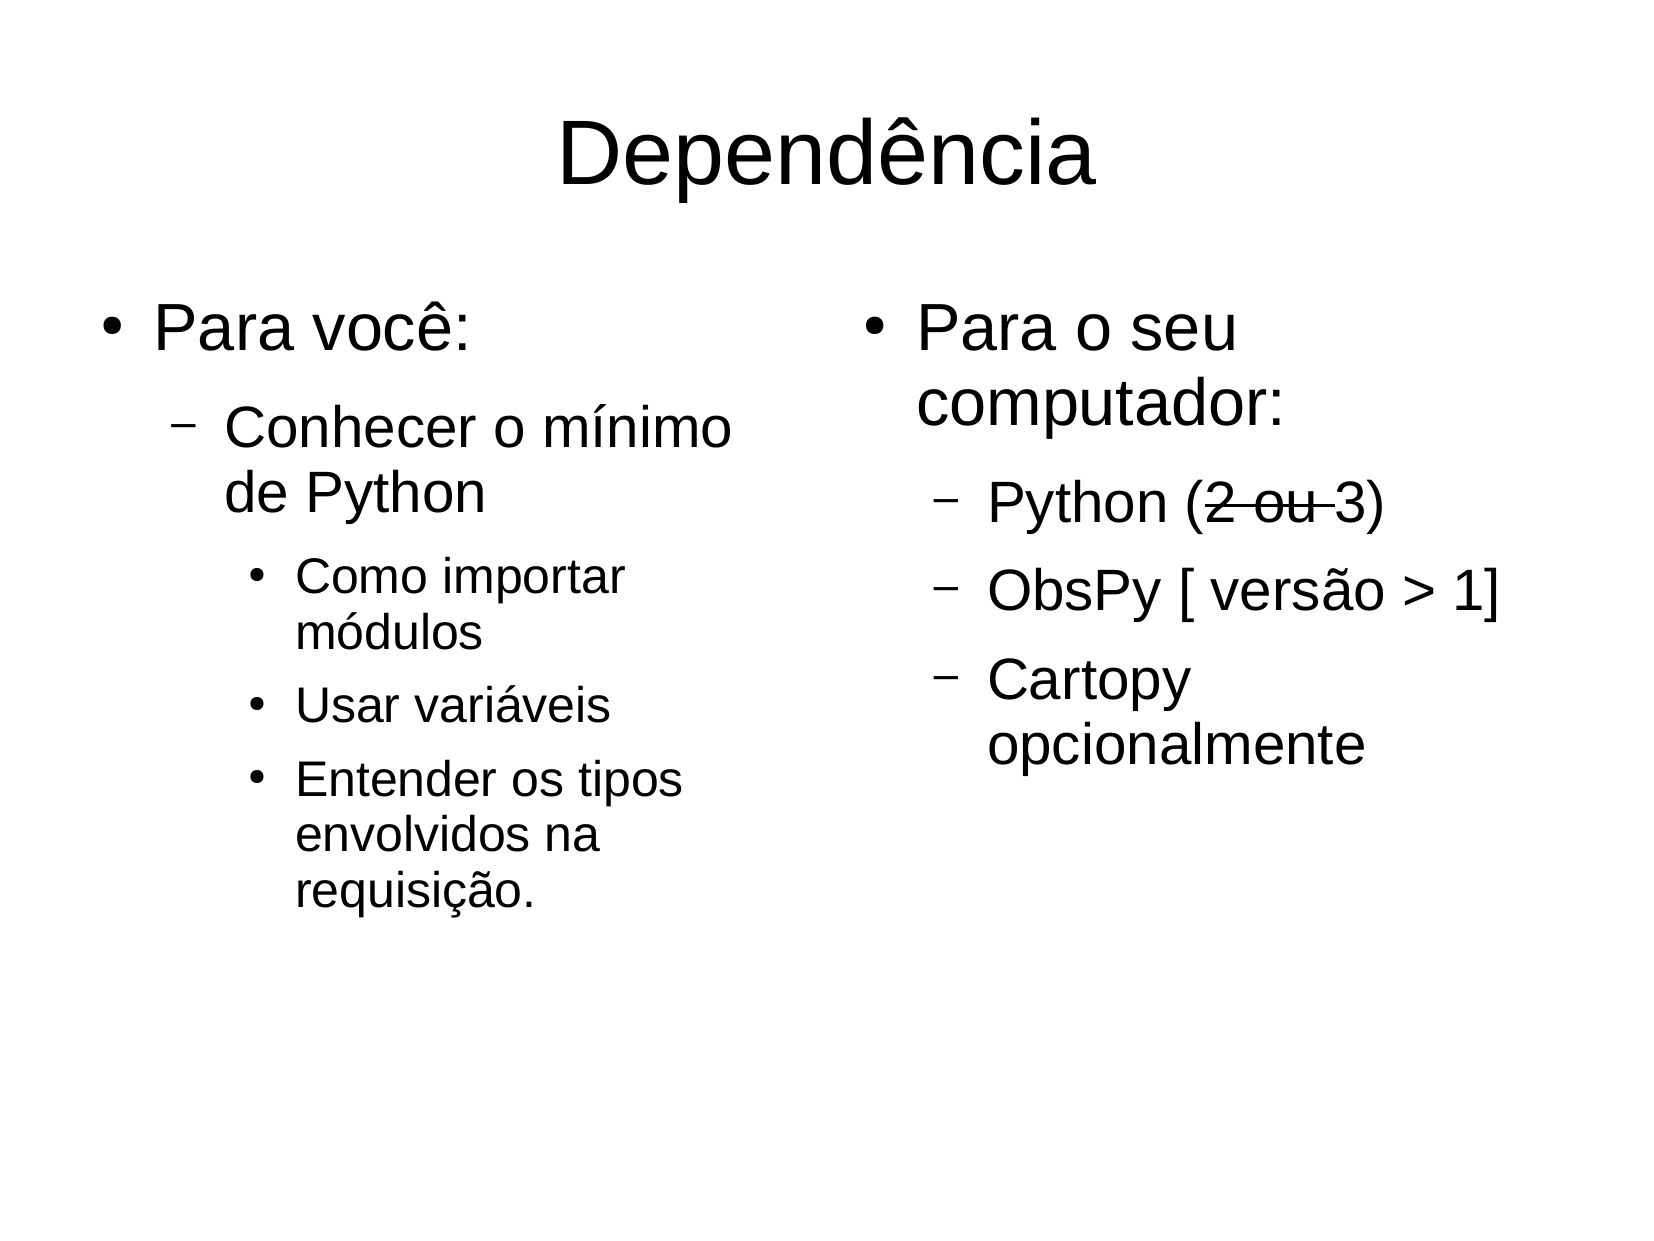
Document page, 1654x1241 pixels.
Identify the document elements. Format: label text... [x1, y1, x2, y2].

title Dependência [82, 49, 1571, 257]
list Para você: Conhecer o mínimo de Python Como importar módulos Usar variáveis Entender os tipos envolvidos na requisição. [82, 290, 809, 1193]
list Para o seu computador: Python (2 ou 3) ObsPy [ versão > 1] Cartopy opcionalmente [845, 290, 1572, 1010]
